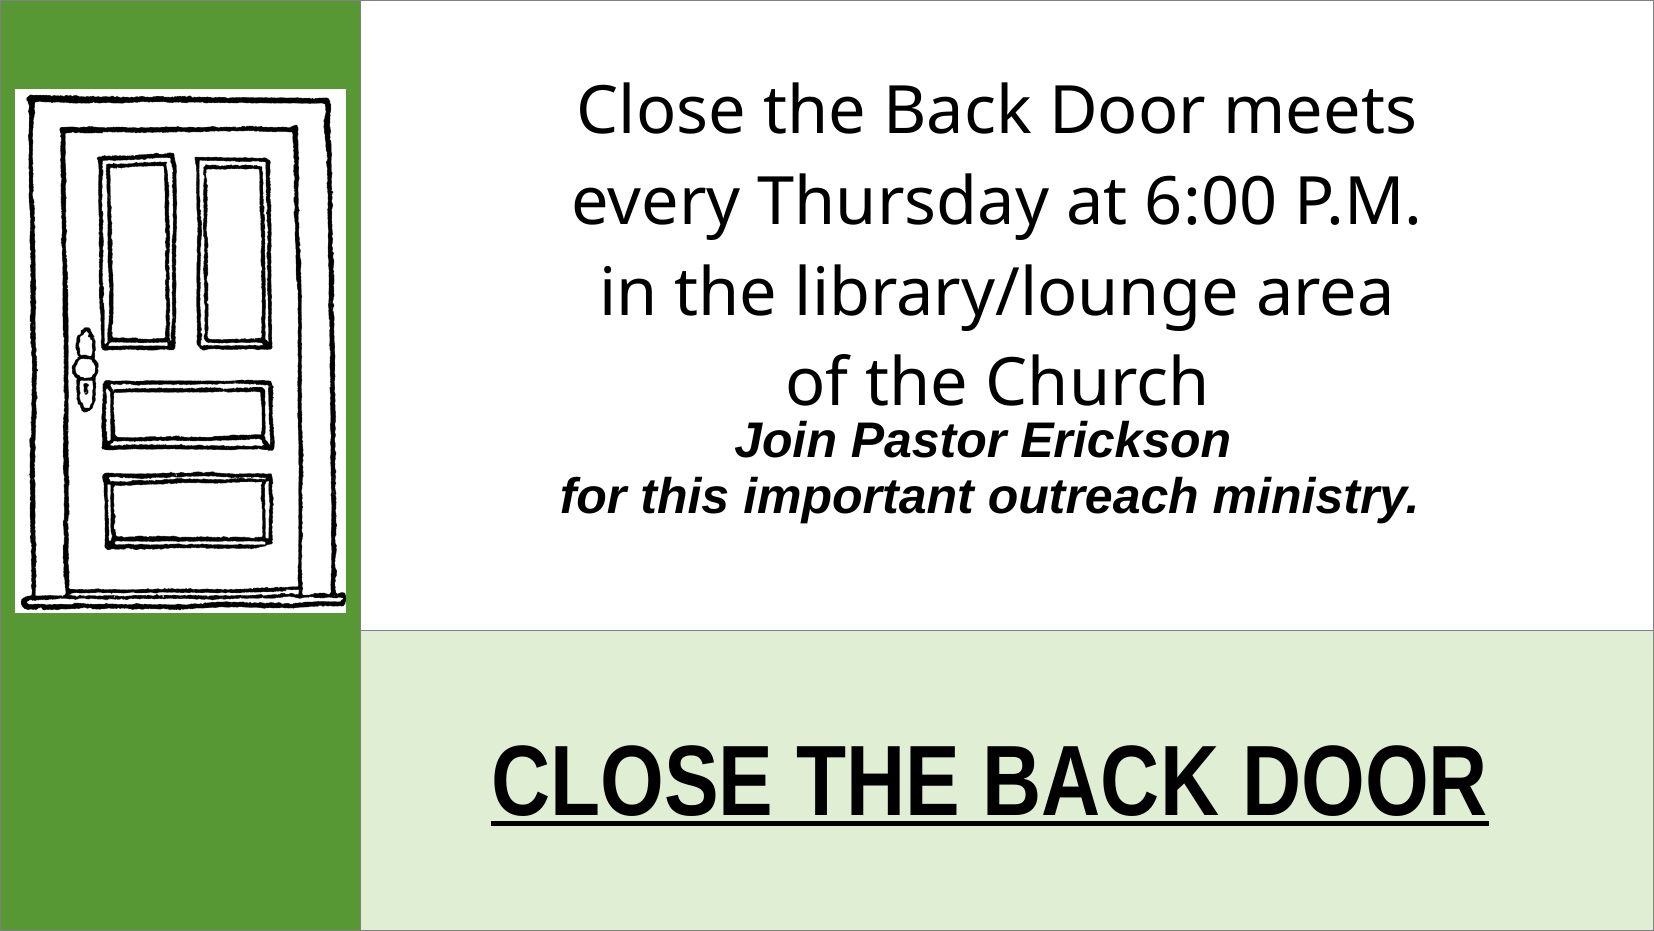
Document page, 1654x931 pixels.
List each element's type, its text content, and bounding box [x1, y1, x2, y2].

text_box [0, 0, 1654, 931]
text_box CLOSE THE BACK DOOR [435, 714, 1546, 844]
picture [15, 89, 346, 613]
text_box Close the Back Door meets every Thursday at 6:00 P.M. in the library/lounge area of the Church [390, 54, 1606, 376]
text_box Join Pastor Erickson for this important outreach ministry. [361, 405, 1636, 616]
